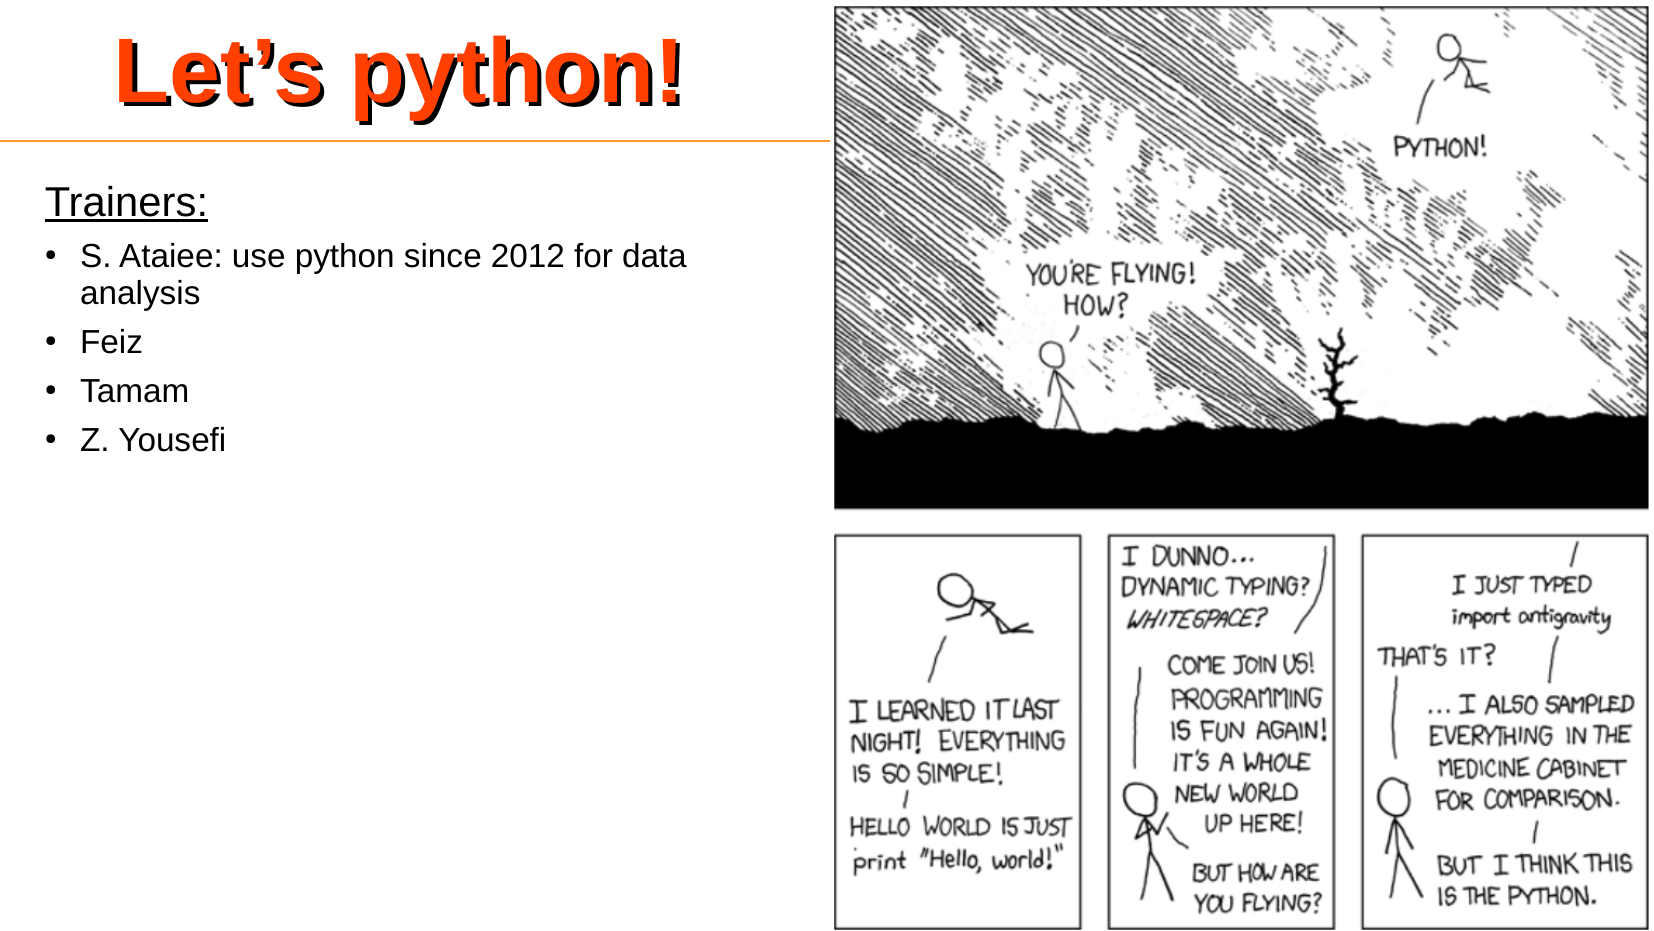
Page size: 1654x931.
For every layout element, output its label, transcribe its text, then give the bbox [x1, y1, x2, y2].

text_box Let’s python! [99, 12, 701, 130]
picture [830, 2, 1654, 931]
text_box Trainers: S. Ataiee: use python since 2012 for data analysis Feiz Tamam Z. Yousefi [30, 171, 811, 466]
